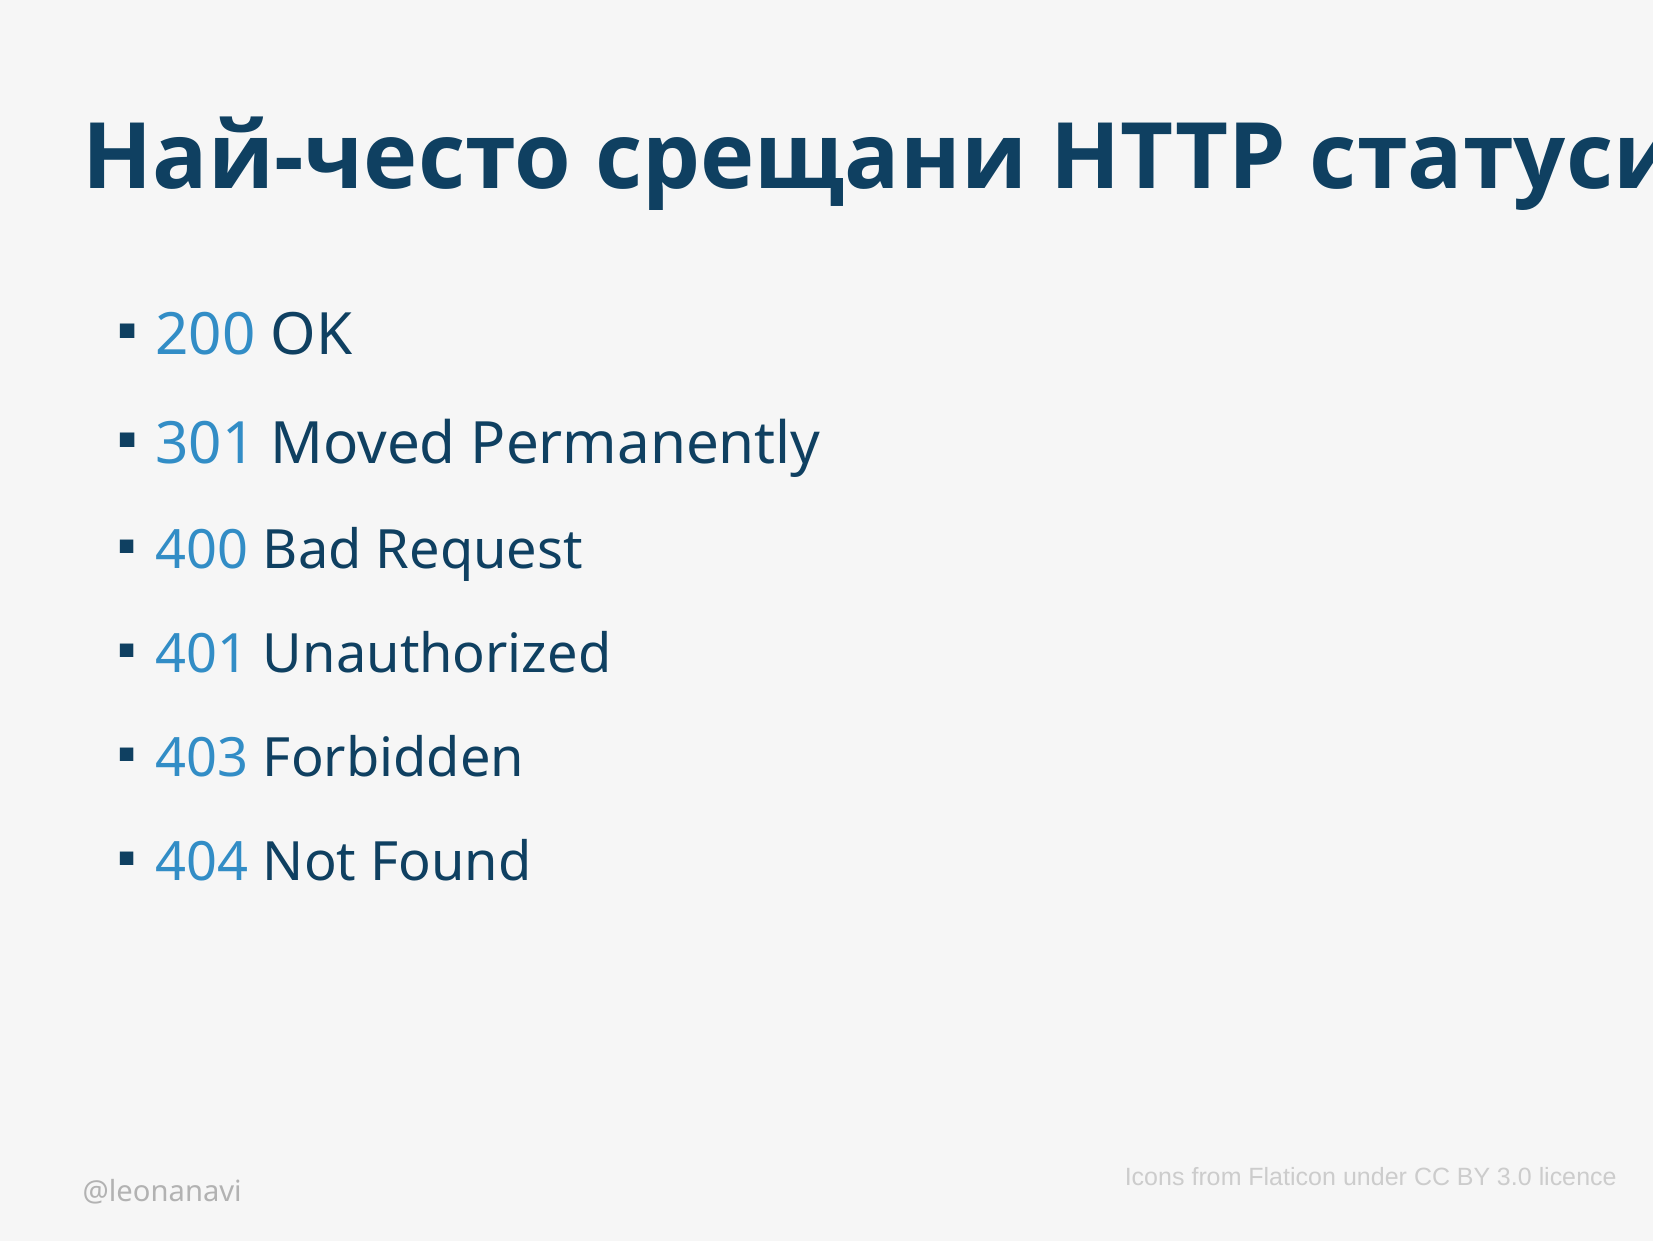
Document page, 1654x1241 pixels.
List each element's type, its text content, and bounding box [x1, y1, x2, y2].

text_box 200 OK 301 Moved Permanently 400 Bad Request 401 Unauthorized 403 Forbidden 404 Not Found [105, 285, 1653, 1162]
title Най-често срещани HTTP статуси [82, 45, 1653, 261]
text_box Icons from Flaticon under CC BY 3.0 licence [1110, 1162, 1653, 1233]
